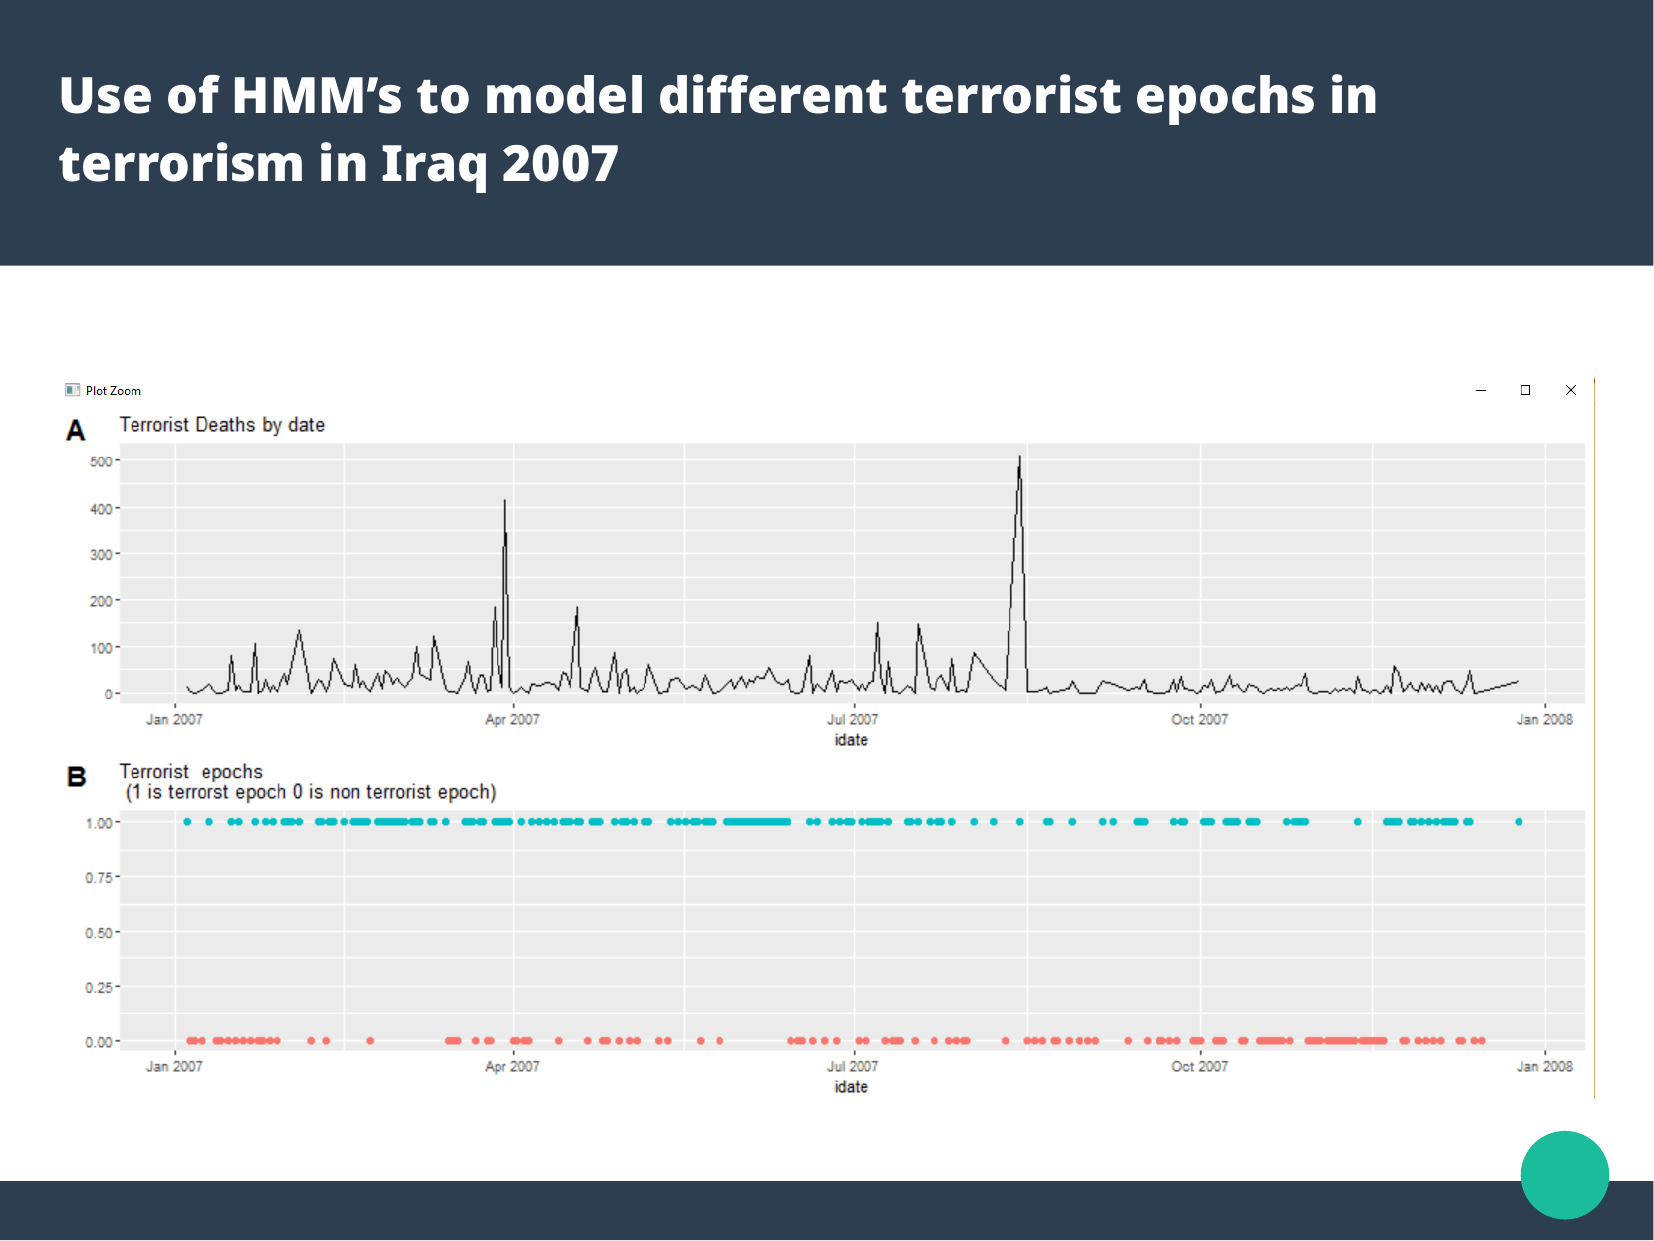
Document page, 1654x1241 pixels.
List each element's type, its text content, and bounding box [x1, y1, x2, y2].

picture [59, 377, 1595, 1099]
title Use of HMM’s to model different terrorist epochs in terrorism in Iraq 2007 [59, 49, 1595, 207]
